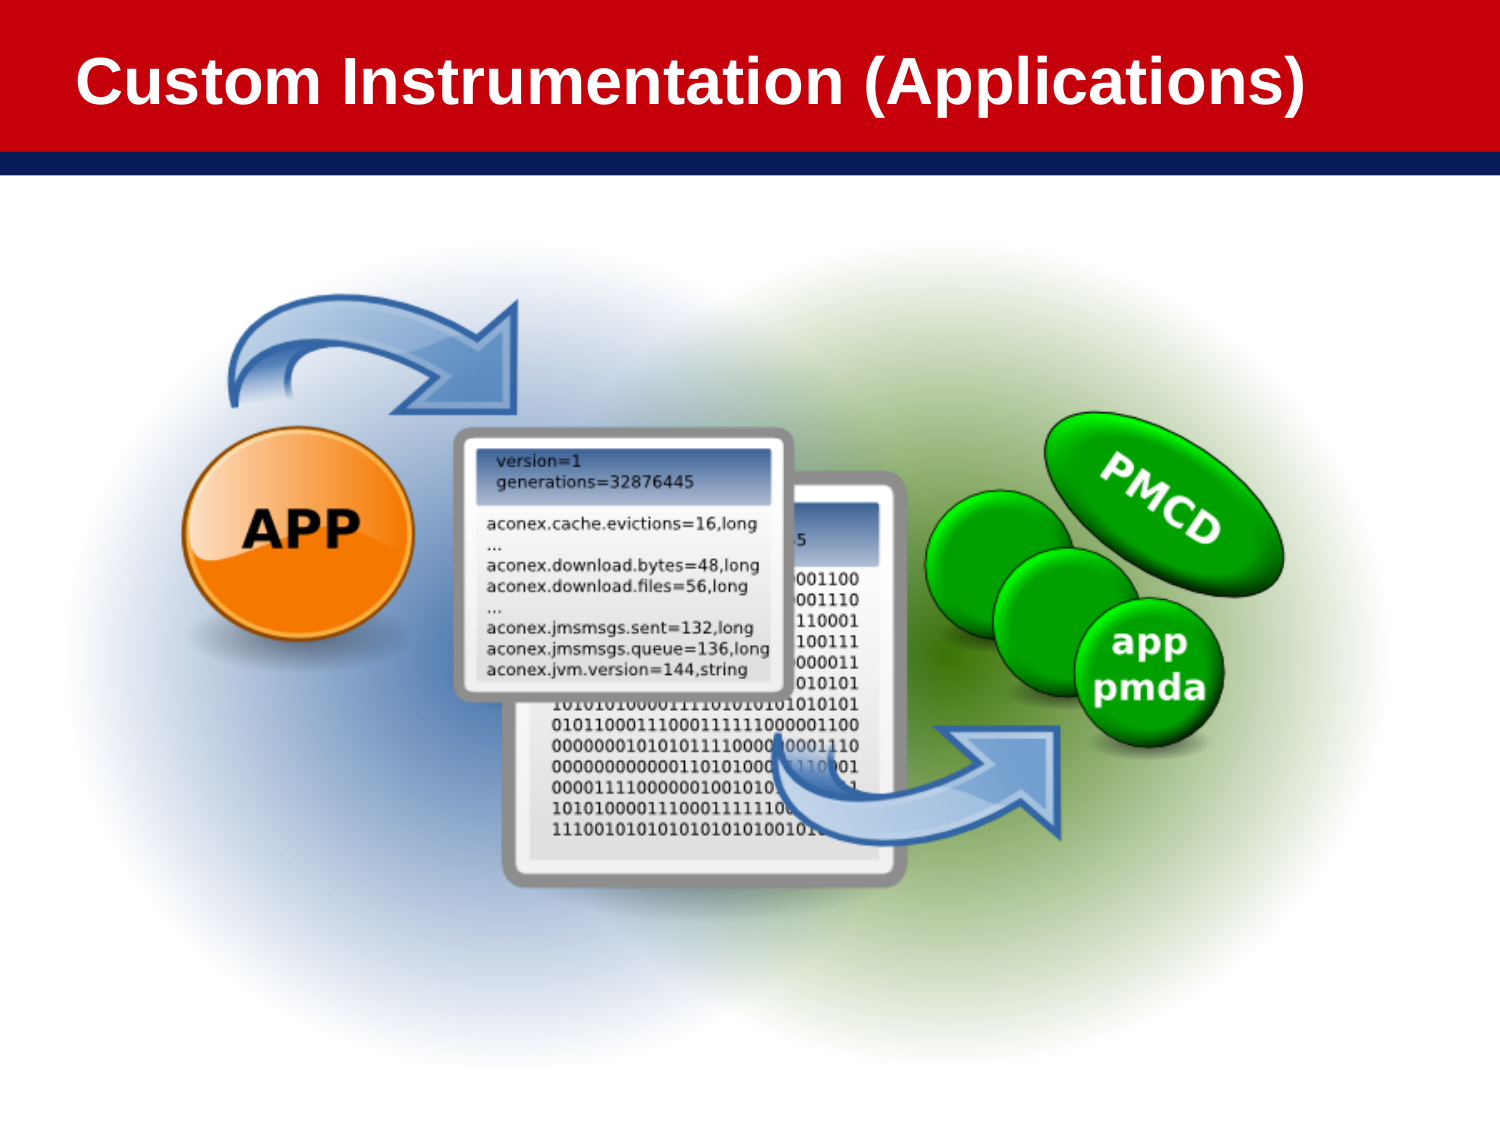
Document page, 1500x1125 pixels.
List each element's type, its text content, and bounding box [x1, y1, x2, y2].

title Custom Instrumentation (Applications)‏ [75, 5, 1425, 158]
picture [62, 232, 1396, 1066]
